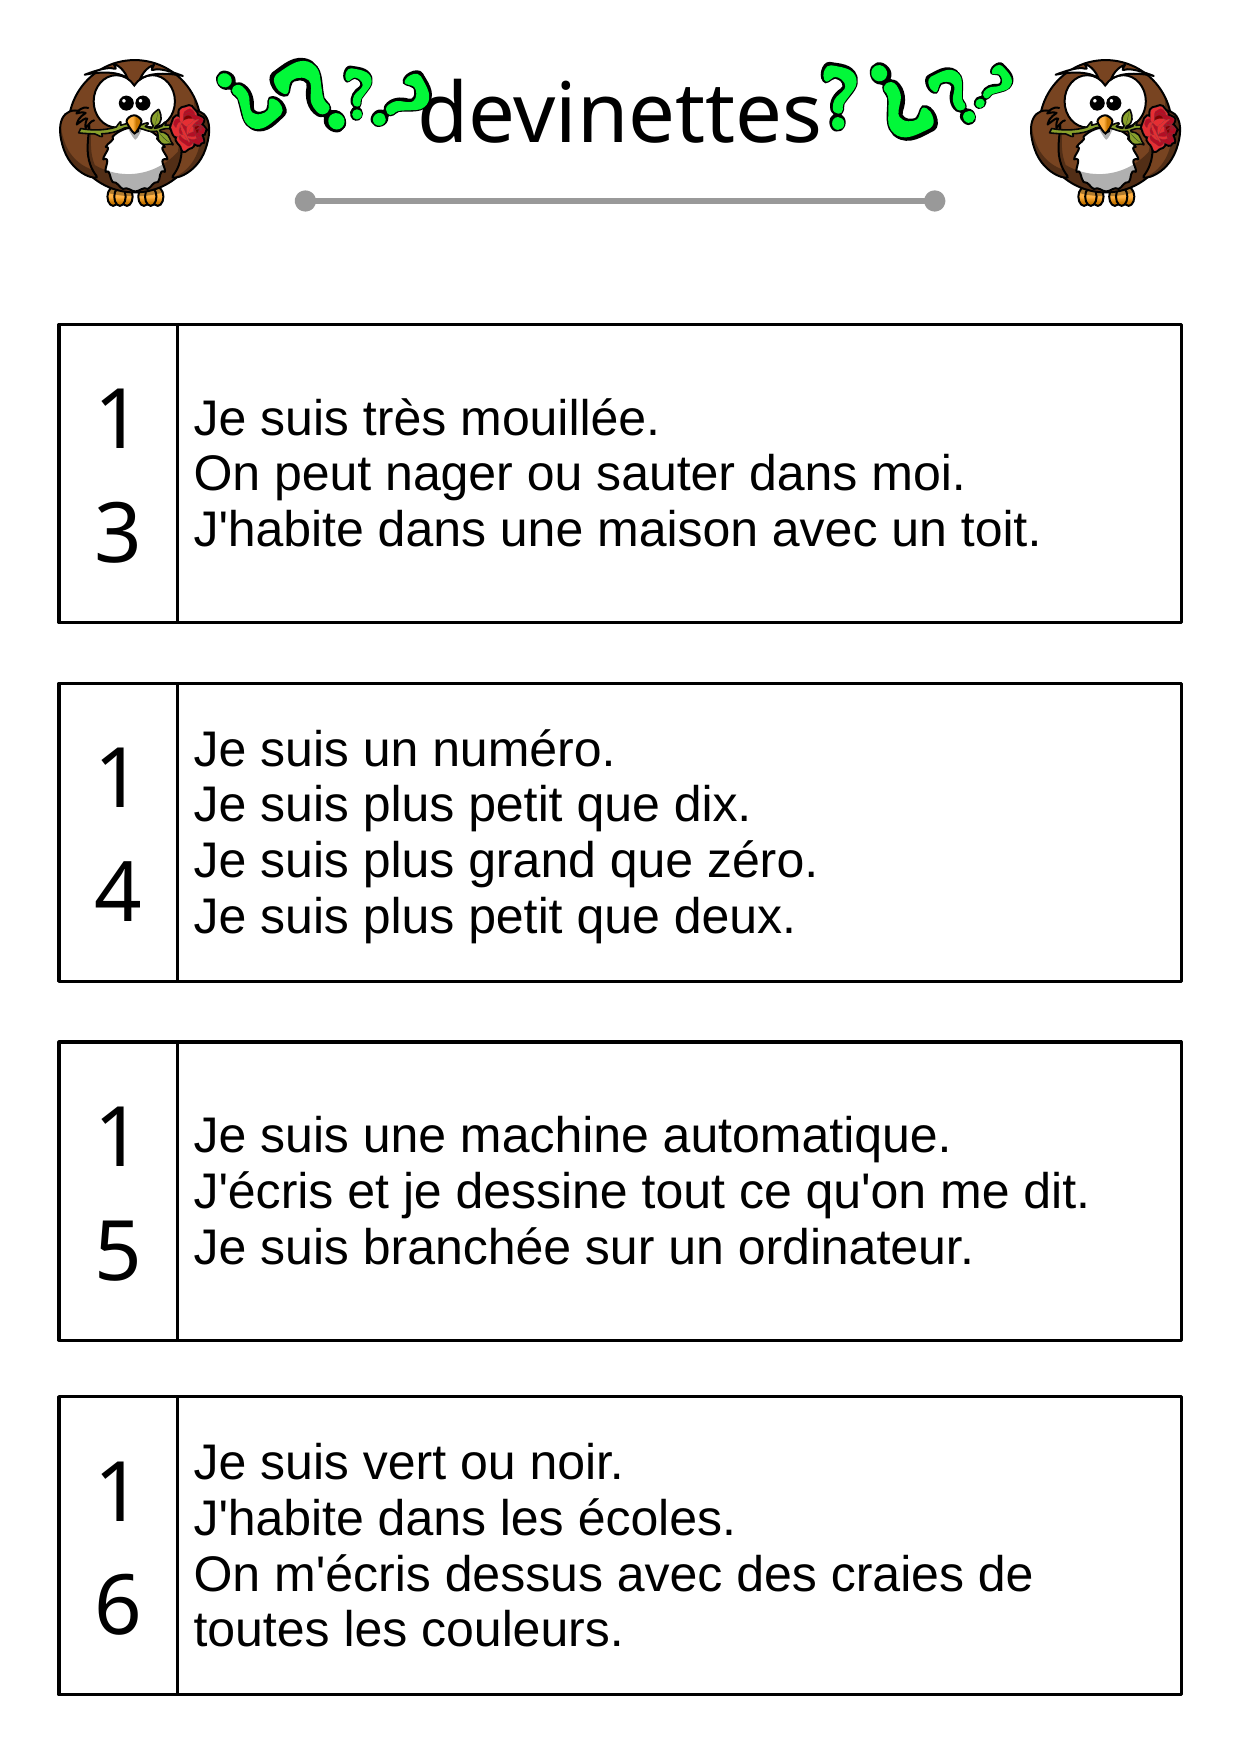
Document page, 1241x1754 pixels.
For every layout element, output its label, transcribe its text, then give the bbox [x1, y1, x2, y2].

text_box devinettes [59, 46, 297, 93]
text_box Je suis un numéro. Je suis plus petit que dix. Je suis plus grand que zéro. Je suis plus petit que deux. [179, 683, 1182, 982]
text_box 14 [59, 683, 178, 982]
text_box devinettes [211, 46, 1182, 159]
picture [59, 46, 441, 207]
text_box 16 [59, 1396, 178, 1695]
text_box 15 [59, 1041, 178, 1341]
text_box Je suis très mouillée. On peut nager ou sauter dans moi. J'habite dans une maison avec un toit. [179, 324, 1182, 623]
picture [920, 59, 1020, 134]
text_box Je suis vert ou noir. J'habite dans les écoles. On m'écris dessus avec des craies de toutes les couleurs. [179, 1396, 1182, 1695]
picture [820, 51, 944, 152]
text_box Je suis une machine automatique. J'écris et je dessine tout ce qu'on me dit. Je suis branchée sur un ordinateur. [179, 1041, 1182, 1341]
text_box 13 [59, 324, 178, 623]
picture [1029, 59, 1182, 207]
